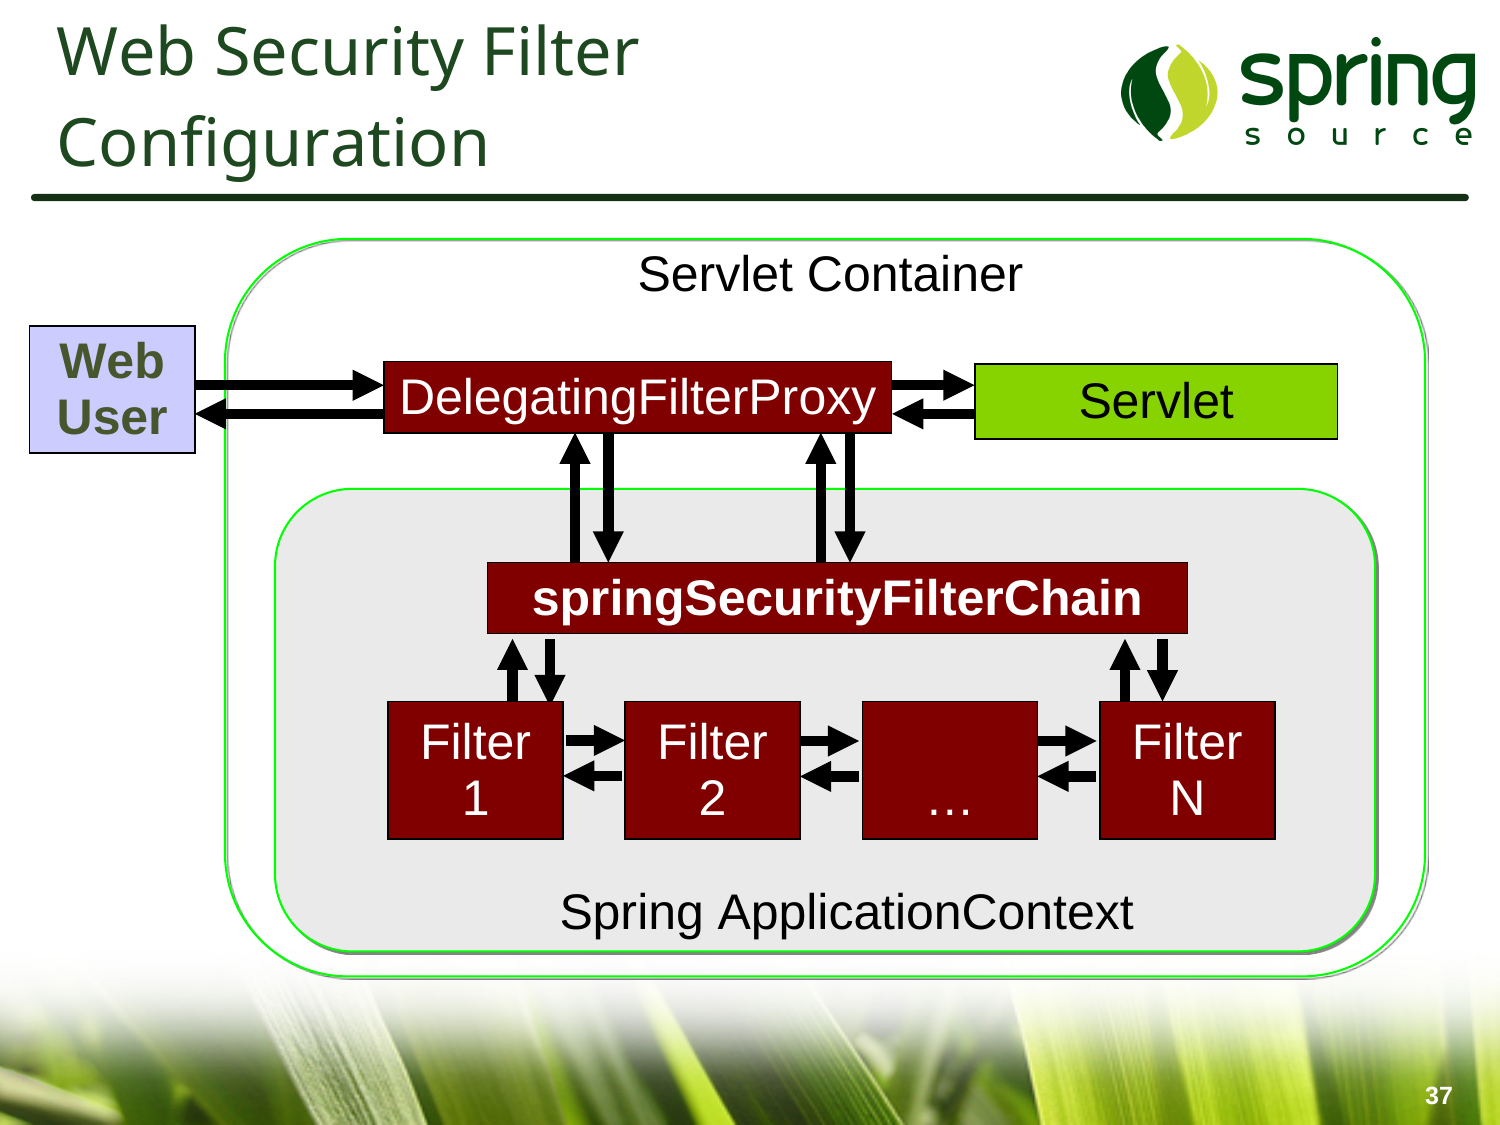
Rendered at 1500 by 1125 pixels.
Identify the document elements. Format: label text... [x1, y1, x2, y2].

text_box Filter 2 [624, 701, 801, 839]
text_box [275, 488, 1376, 952]
picture [1121, 37, 1475, 145]
picture [268, 944, 1382, 975]
text_box [610, 488, 816, 562]
text_box Filter 1 [388, 701, 564, 839]
picture [0, 944, 1500, 1125]
text_box Web User [29, 326, 195, 454]
text_box [580, 488, 607, 562]
text_box DelegatingFilterProxy [383, 361, 892, 433]
text_box Servlet [975, 363, 1338, 439]
text_box Filter N [1099, 701, 1275, 839]
title Web Security Filter Configuration [56, 14, 1089, 177]
text_box [826, 488, 849, 562]
text_box Spring ApplicationContext [544, 876, 1150, 948]
text_box … [862, 701, 1038, 839]
text_box springSecurityFilterChain [487, 562, 1188, 634]
text_box Servlet Container [622, 238, 1039, 310]
